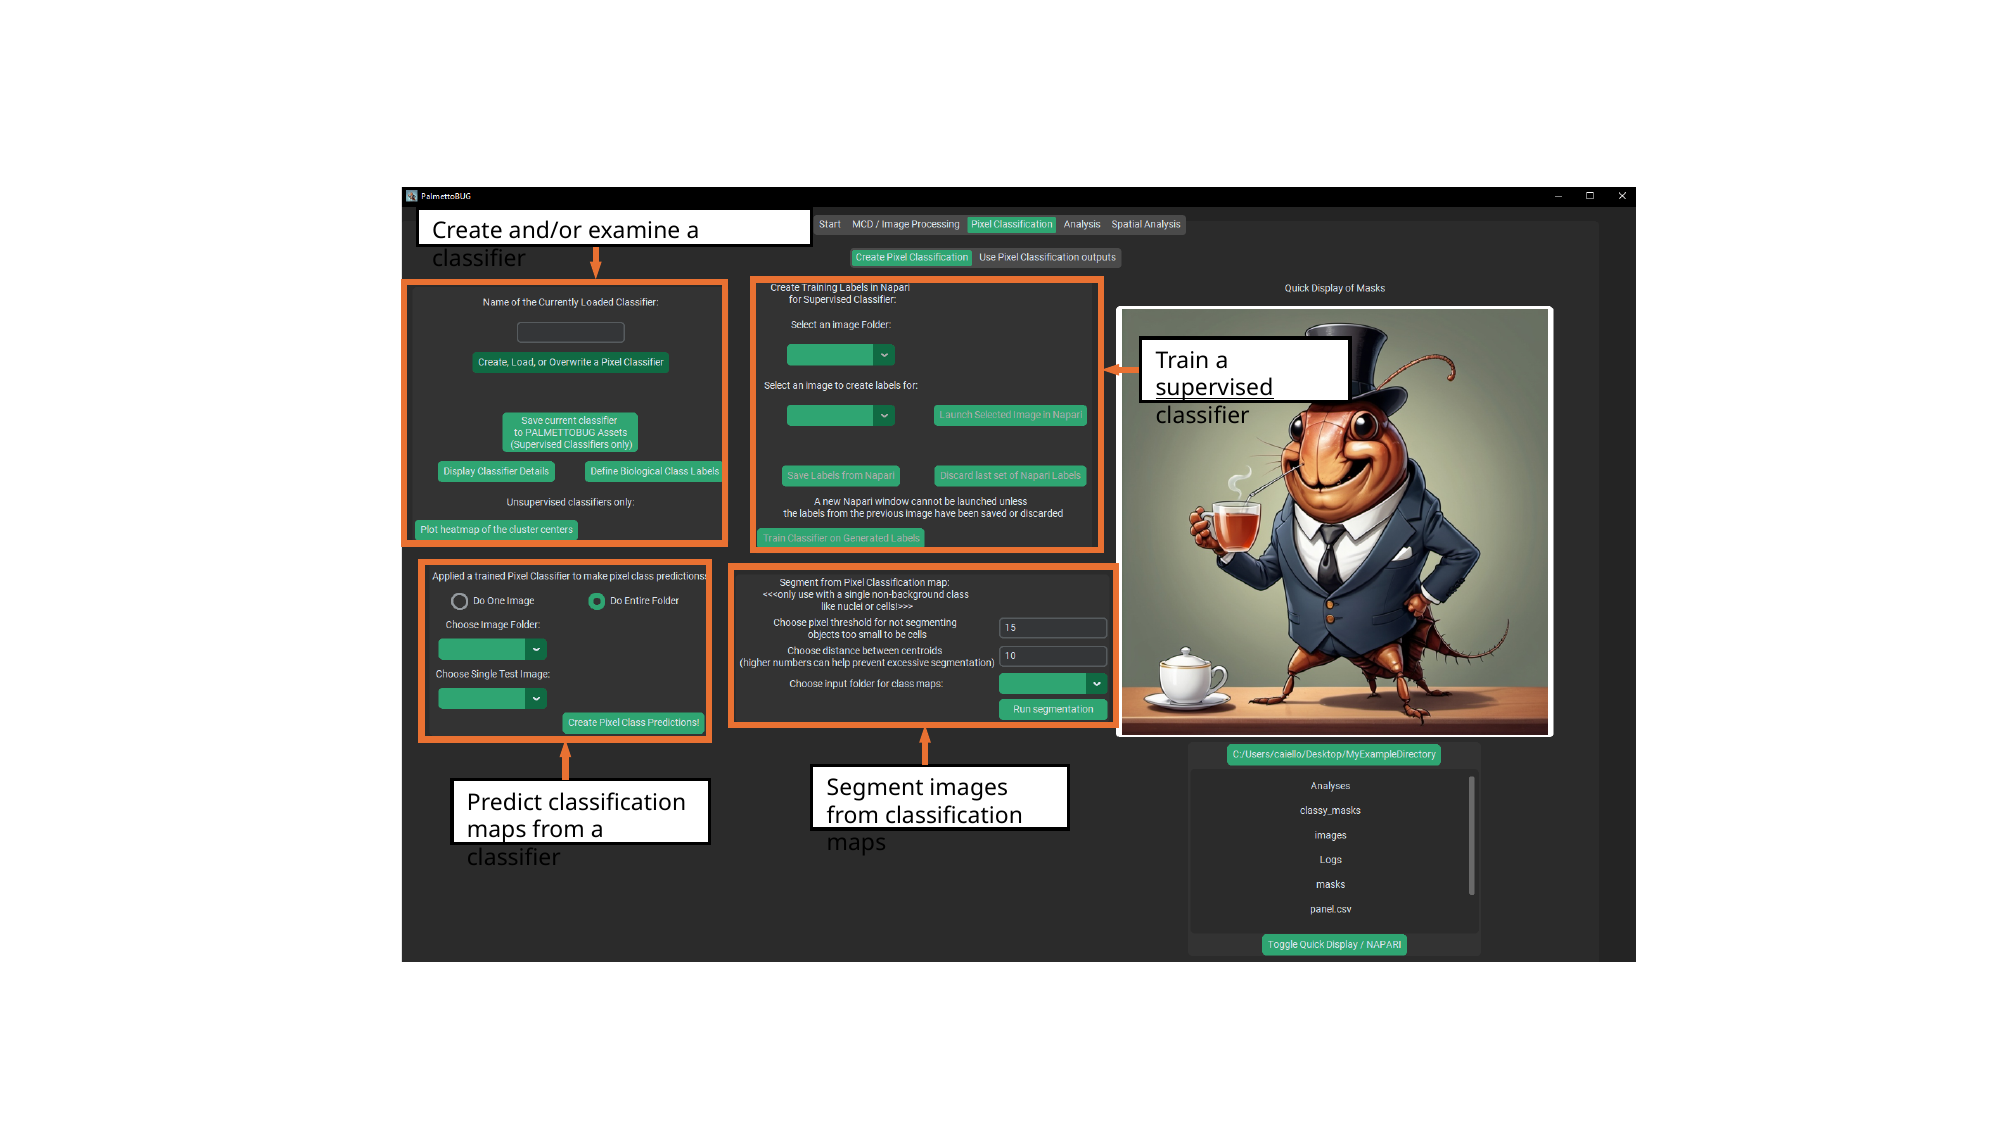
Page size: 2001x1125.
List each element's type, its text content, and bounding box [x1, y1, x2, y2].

picture [407, 285, 722, 540]
text_box Create and/or examine a classifier [417, 208, 812, 246]
text_box Predict classification maps from a classifier [452, 780, 709, 843]
text_box Segment images from classification maps [812, 765, 1069, 829]
text_box Train a supervised classifier [1141, 338, 1350, 402]
picture [401, 187, 1636, 962]
